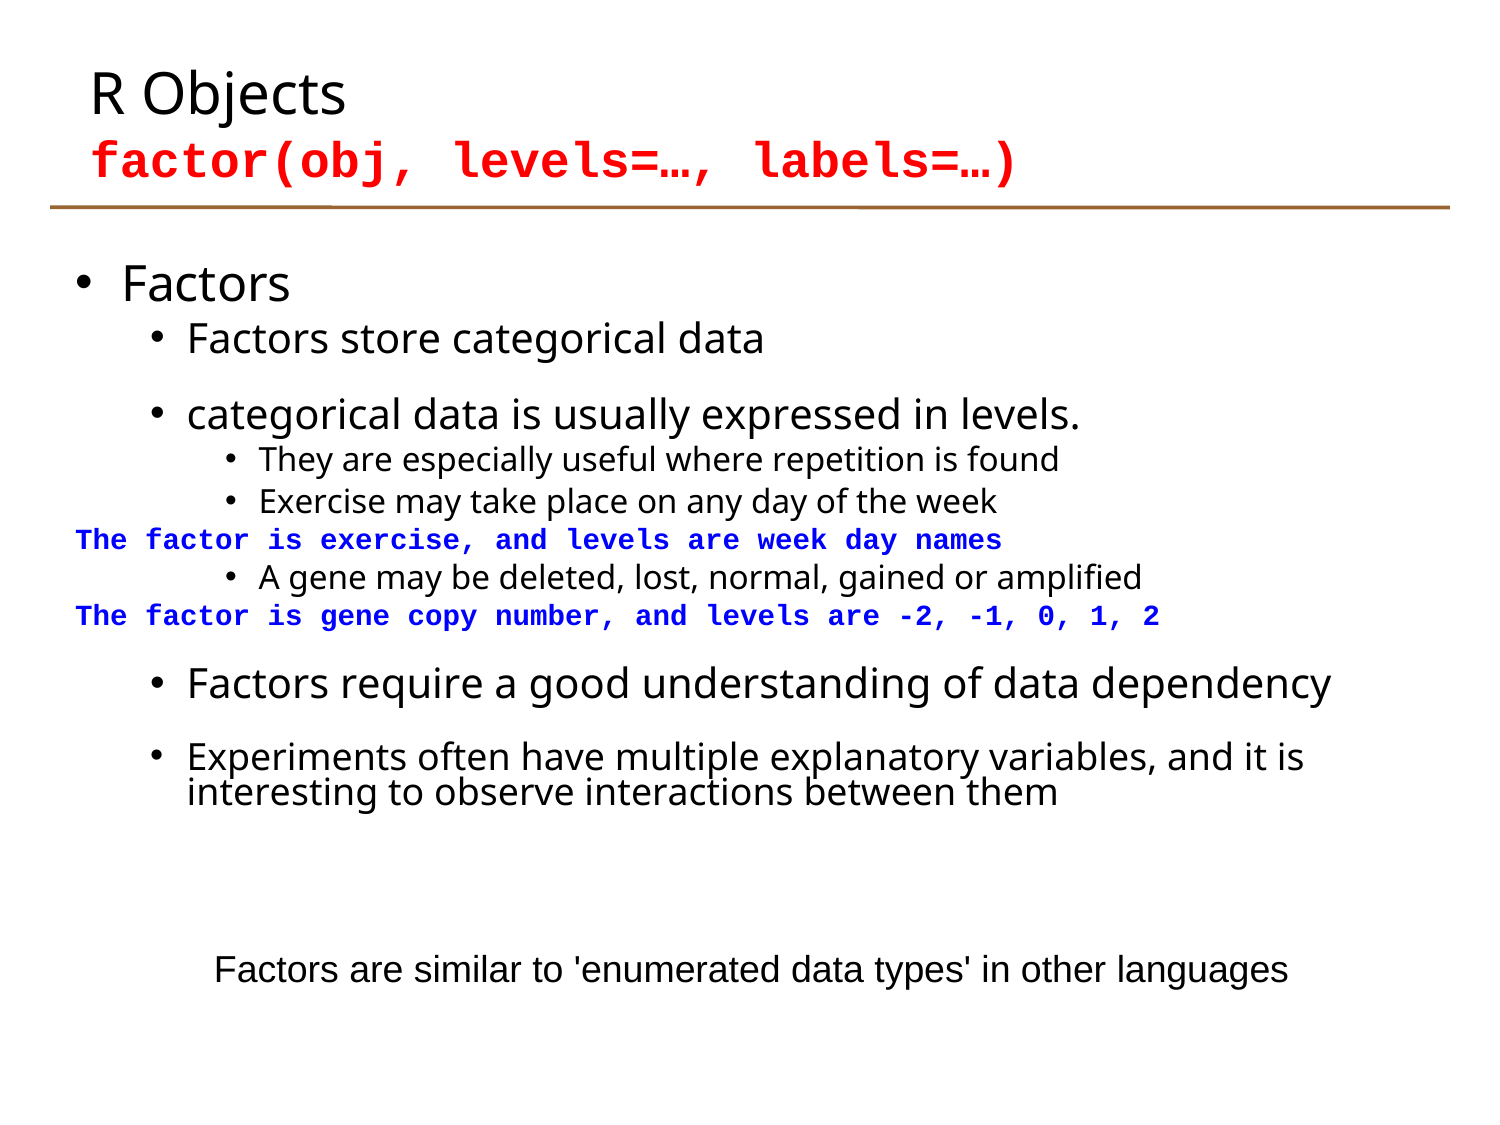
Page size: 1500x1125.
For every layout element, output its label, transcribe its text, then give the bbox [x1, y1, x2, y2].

text_box R Objects factor(obj, levels=…, labels=…)‏ [75, 26, 1425, 215]
text_box Factors Factors store categorical data categorical data is usually expressed in levels. They are especially useful where repetition is found Exercise may take place on any day of the week The factor is exercise, and levels are week day names A gene may be deleted, lost, normal, gained or amplified The factor is gene copy number, and levels are -2, -1, 0, 1, 2 Factors require a good understanding of data dependency Experiments often have multiple explanatory variables, and it is interesting to observe interactions between them [75, 263, 1425, 1006]
